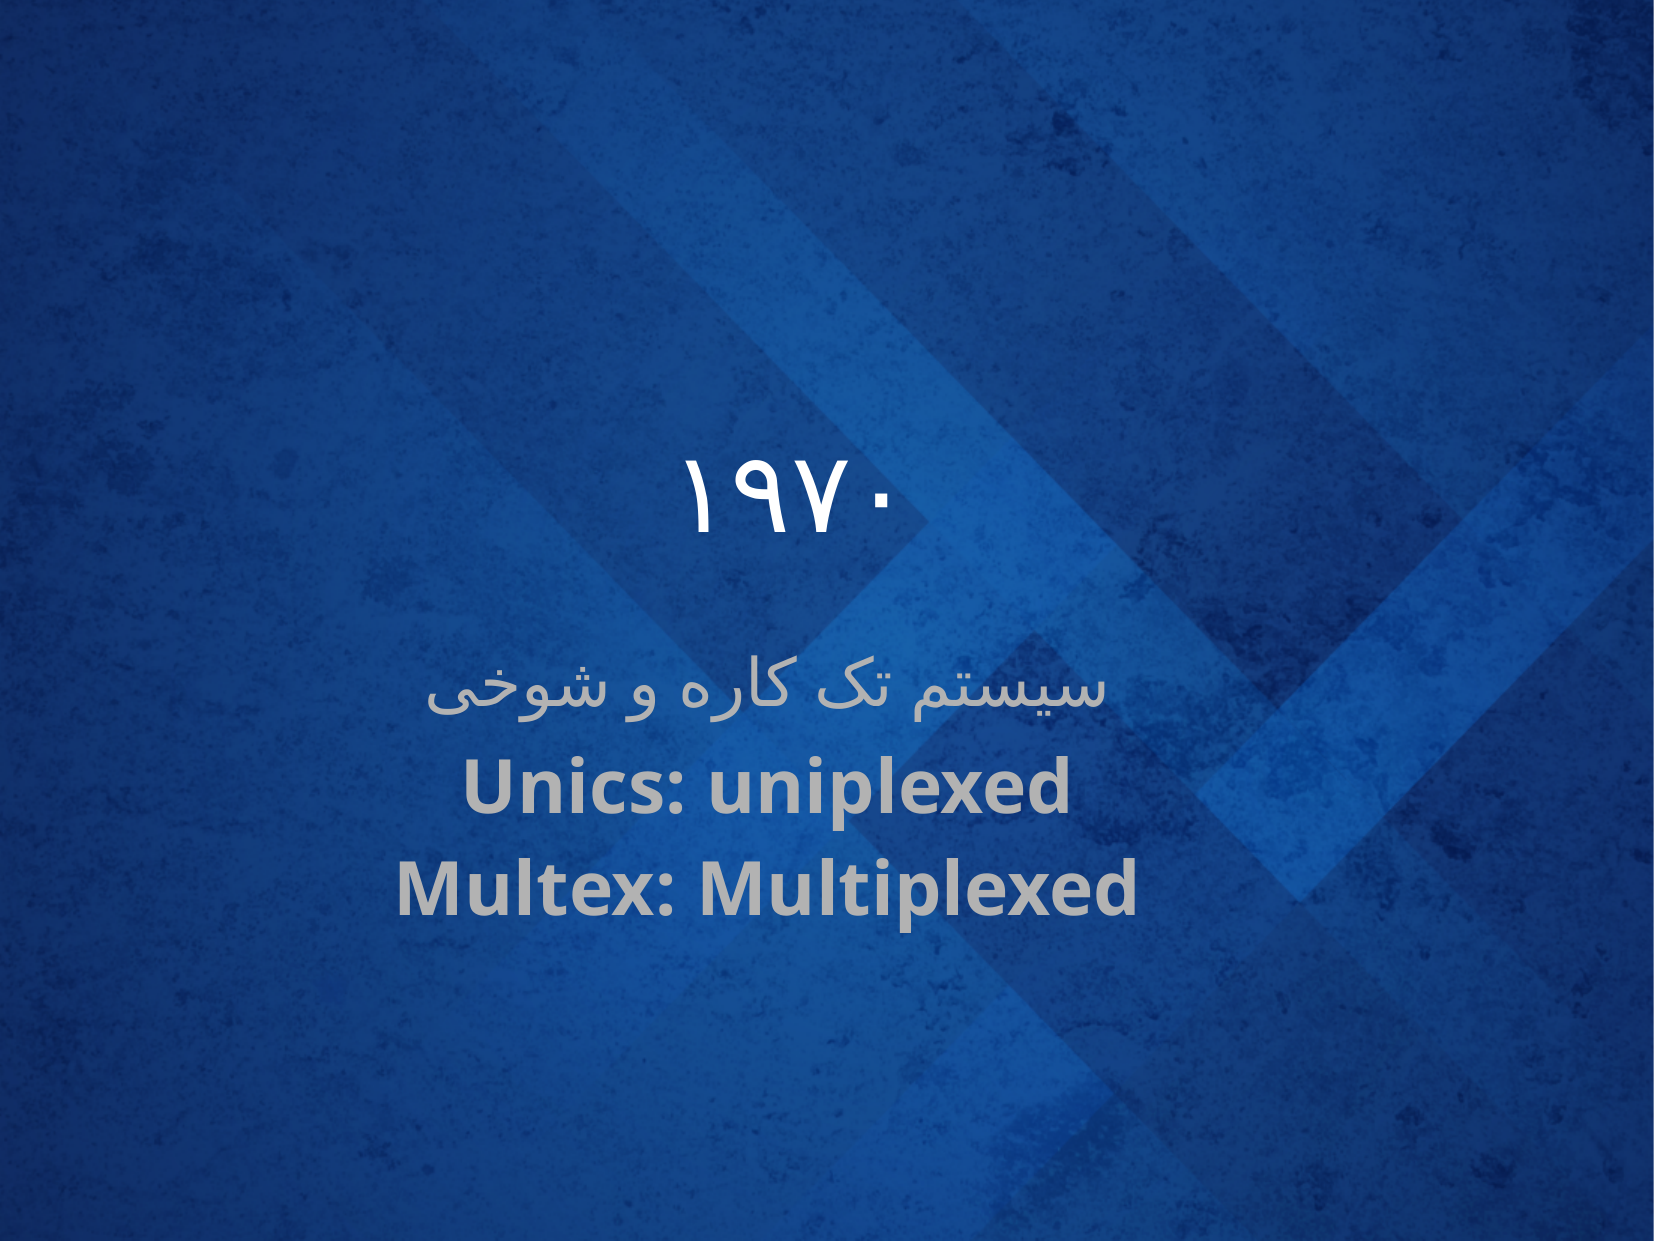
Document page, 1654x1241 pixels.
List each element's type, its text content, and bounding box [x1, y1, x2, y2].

subtitle سیستم تک کاره و شوخی Unics: uniplexed Multex: Multiplexed [194, 627, 1341, 957]
picture [0, 0, 1654, 1241]
title ۱۹۷۰ [194, 383, 1388, 628]
